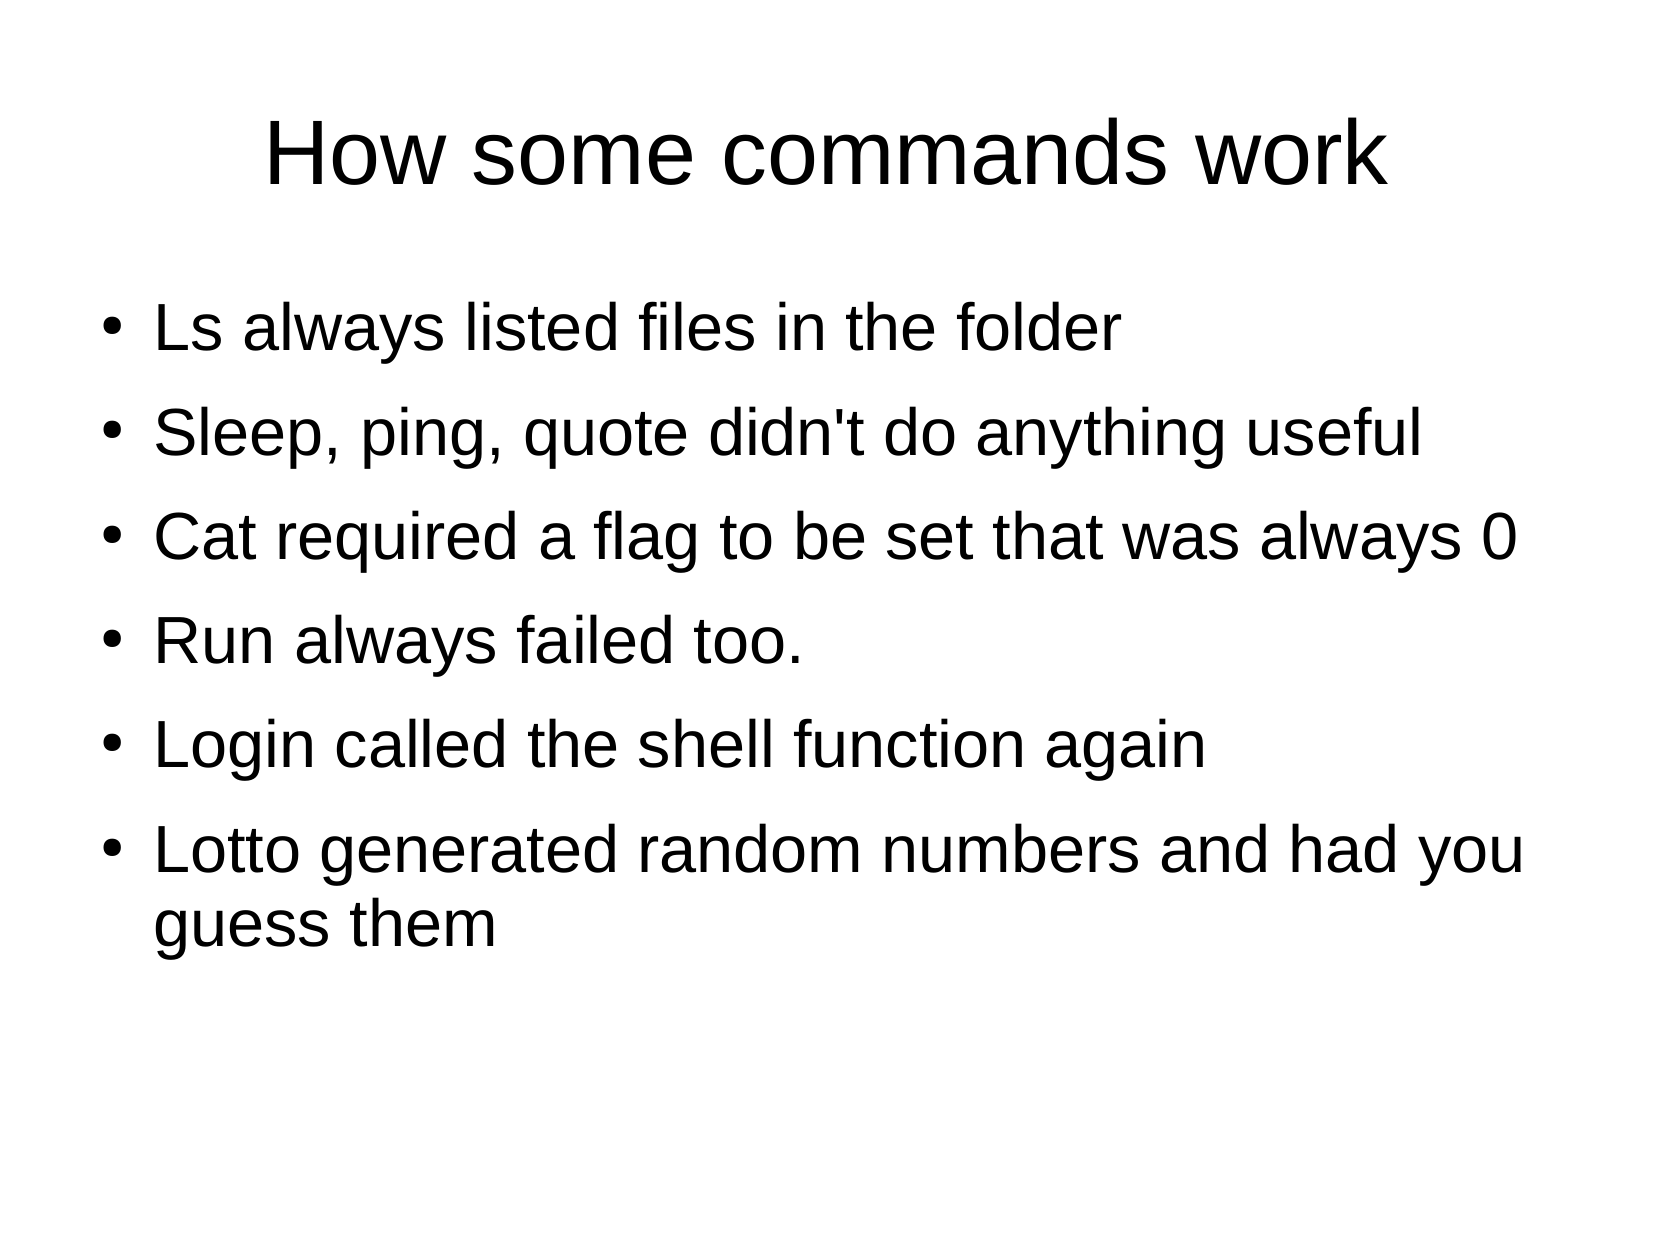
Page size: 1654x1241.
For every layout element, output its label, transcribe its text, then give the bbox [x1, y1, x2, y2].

title How some commands work [82, 49, 1571, 257]
list Ls always listed files in the folder Sleep, ping, quote didn't do anything useful Cat required a flag to be set that was always 0 Run always failed too. Login called the shell function again Lotto generated random numbers and had you guess them [82, 290, 1571, 1010]
